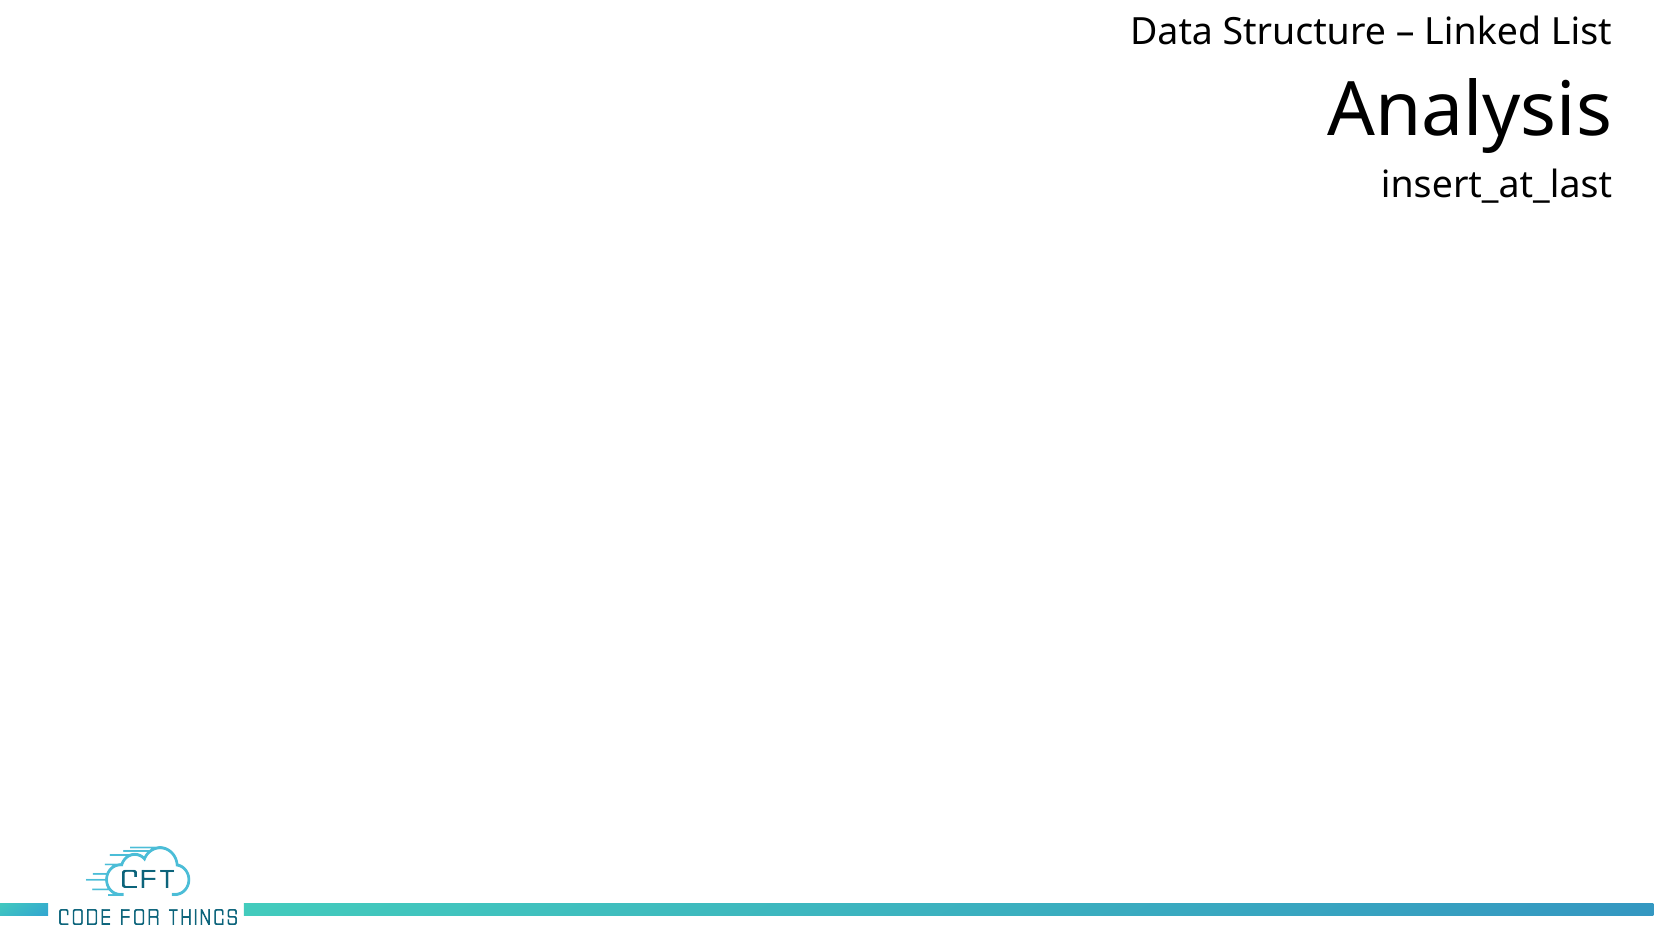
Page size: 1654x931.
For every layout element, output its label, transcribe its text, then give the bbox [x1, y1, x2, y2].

picture [59, 846, 237, 925]
title Data Structure – Linked List Analysis insert_at_last [1093, 0, 1613, 216]
